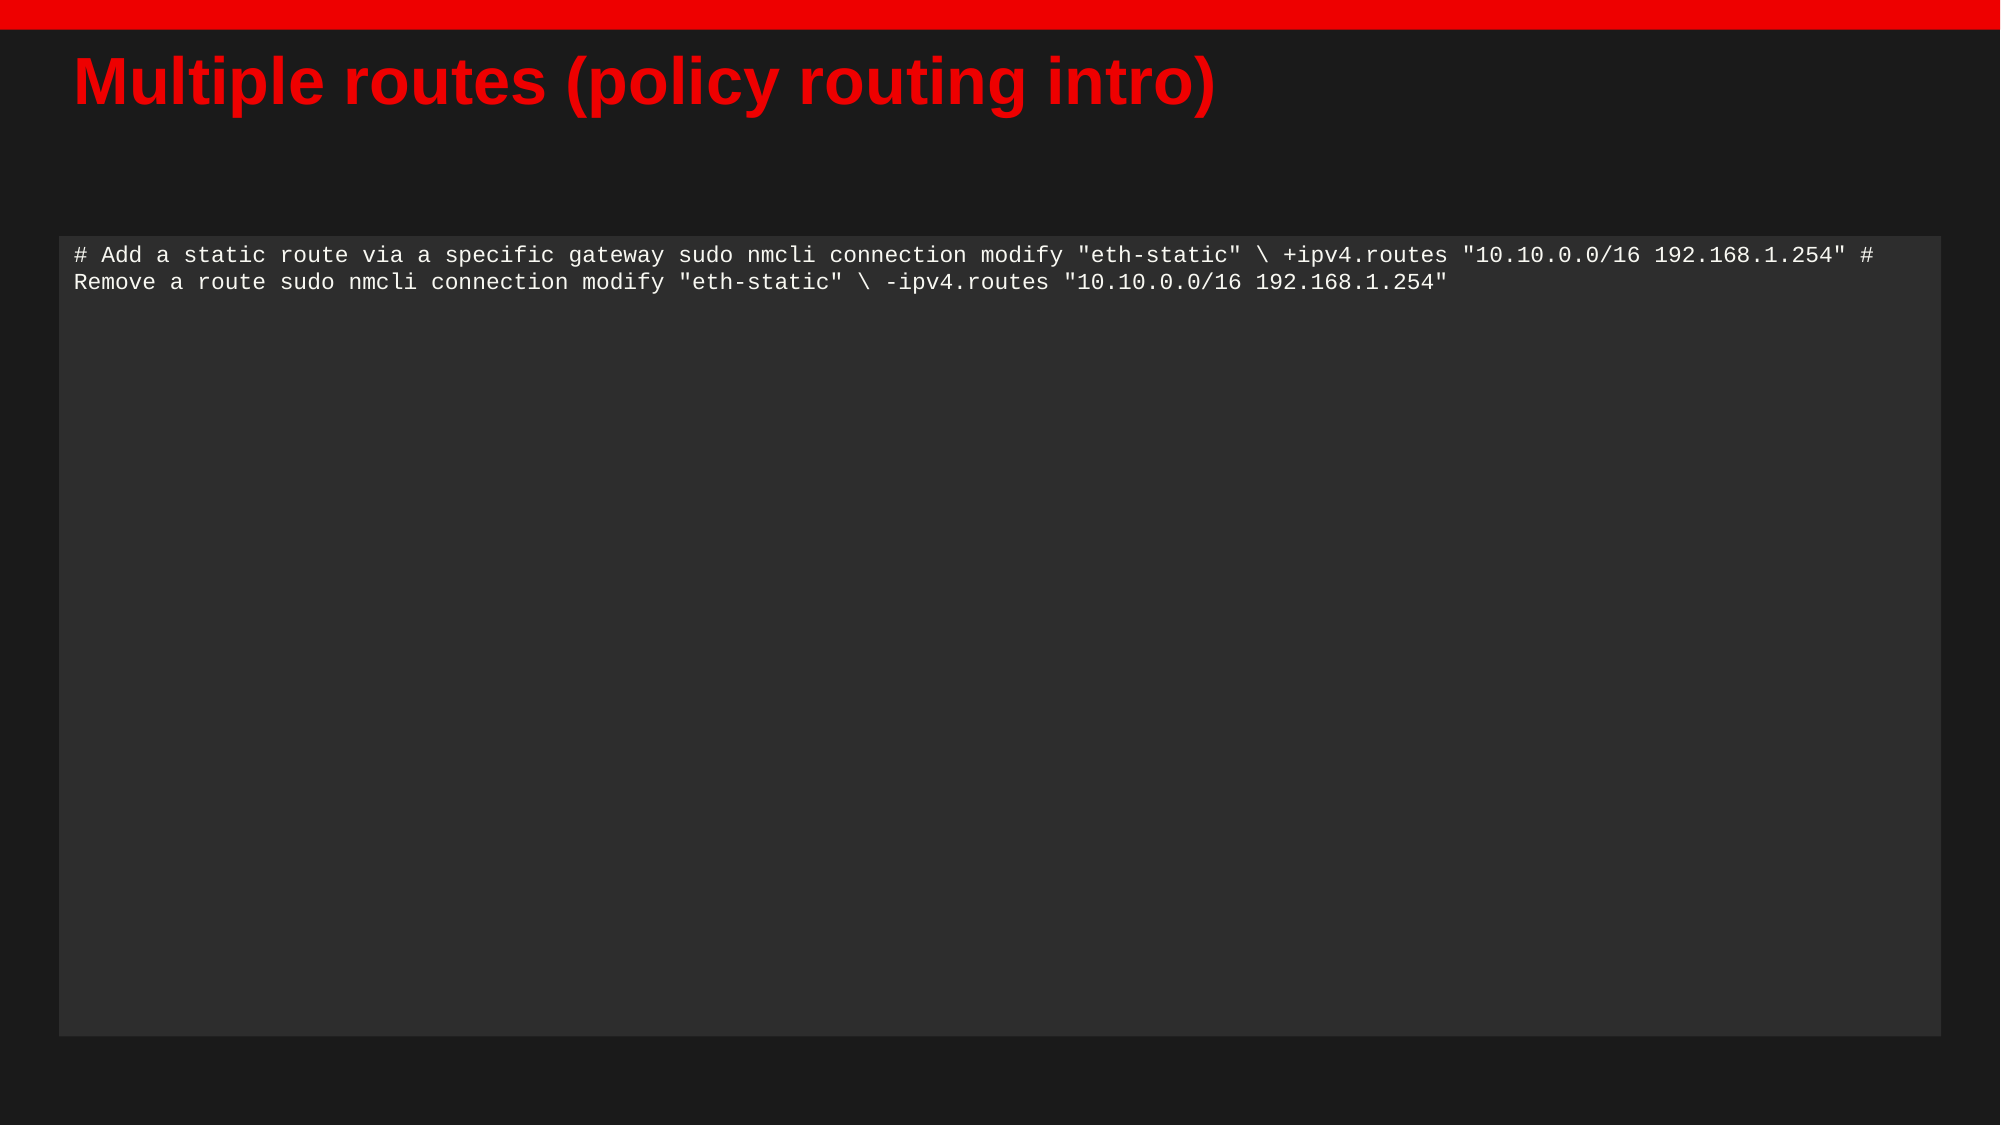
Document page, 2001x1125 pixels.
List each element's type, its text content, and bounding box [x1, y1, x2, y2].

text_box Multiple routes (policy routing intro) [59, 36, 1942, 208]
text_box [0, 0, 2001, 30]
text_box # Add a static route via a specific gateway sudo nmcli connection modify "eth-static" \ +ipv4.routes "10.10.0.0/16 192.168.1.254" # Remove a route sudo nmcli connection modify "eth-static" \ -ipv4.routes "10.10.0.0/16 192.168.1.254" [59, 236, 1942, 1037]
